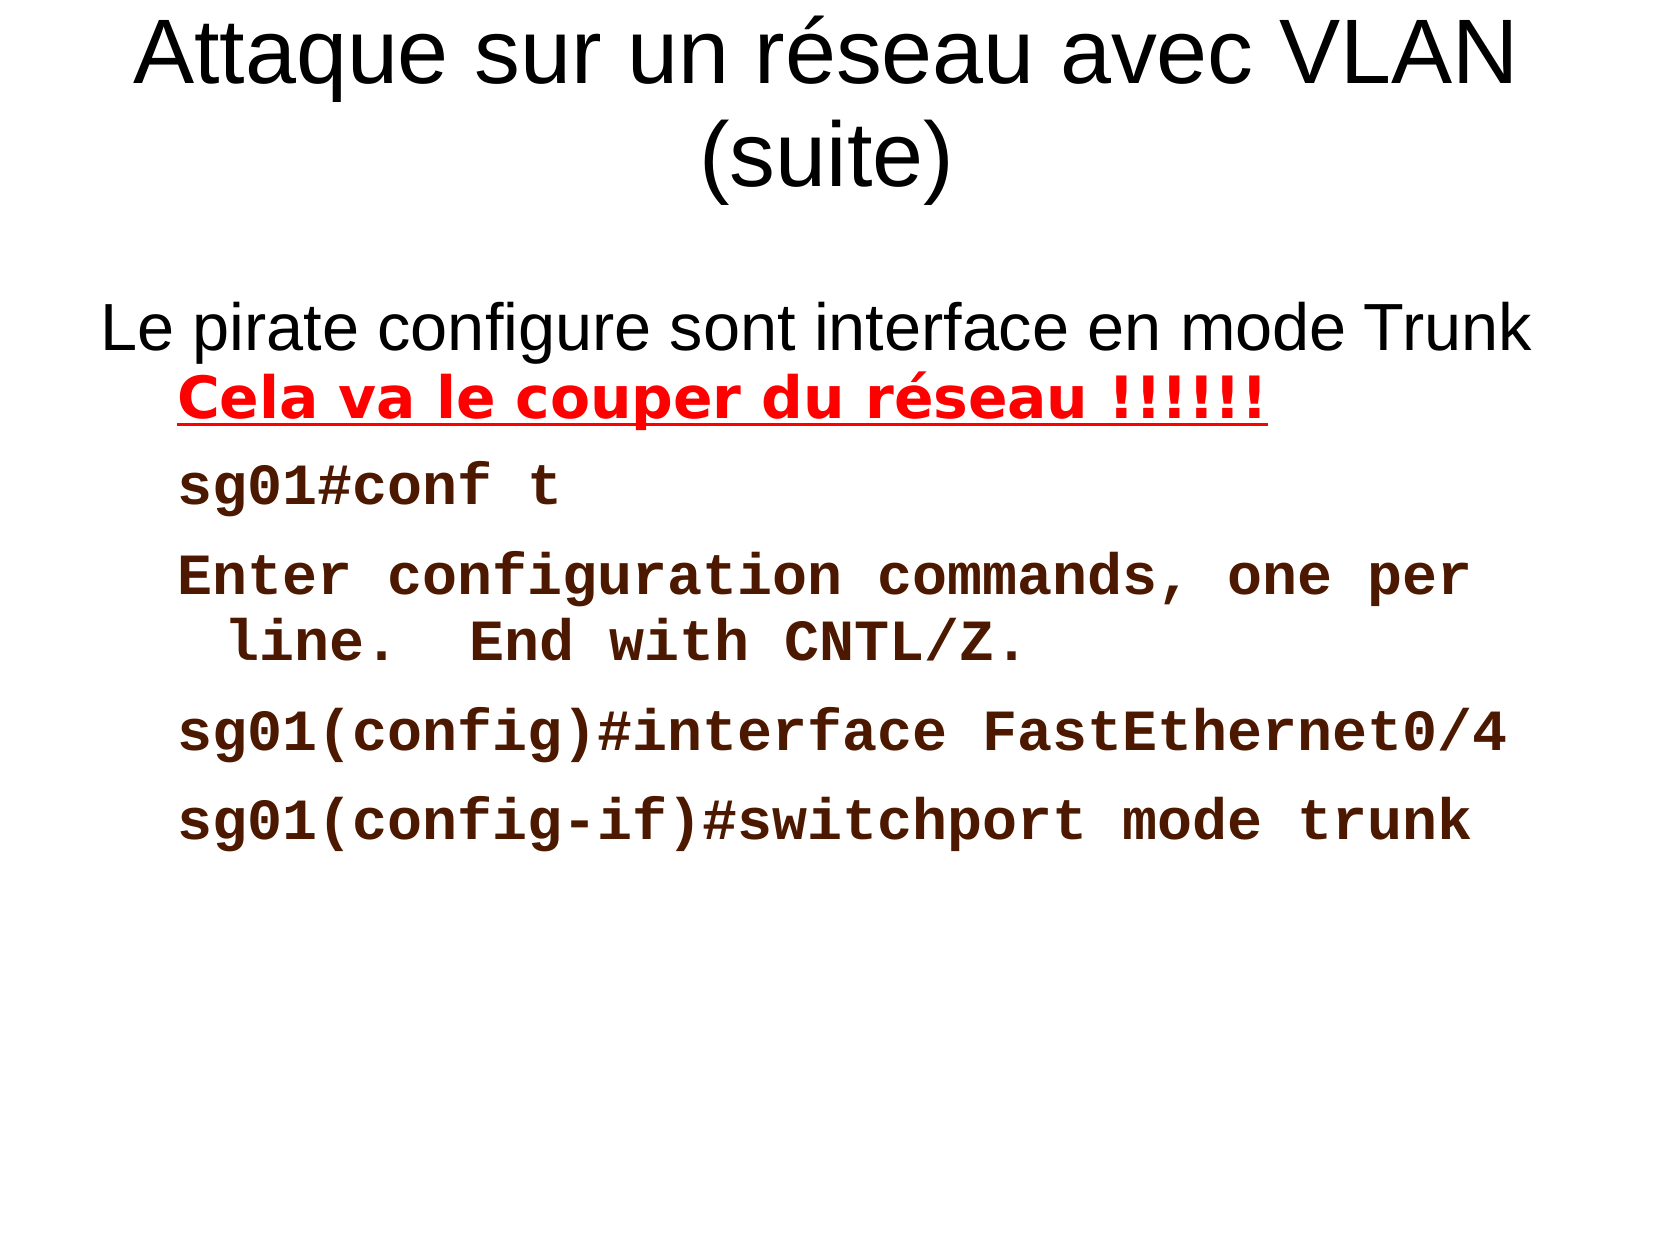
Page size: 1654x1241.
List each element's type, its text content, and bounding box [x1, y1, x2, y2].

title Attaque sur un réseau avec VLAN (suite) [59, 1, 1595, 207]
list Le pirate configure sont interface en mode Trunk Cela va le couper du réseau !!!!!! sg01#conf t Enter configuration commands, one per line. End with CNTL/Z. sg01(config)#interface FastEthernet0/4 sg01(config-if)#switchport mode trunk [82, 290, 1571, 1109]
